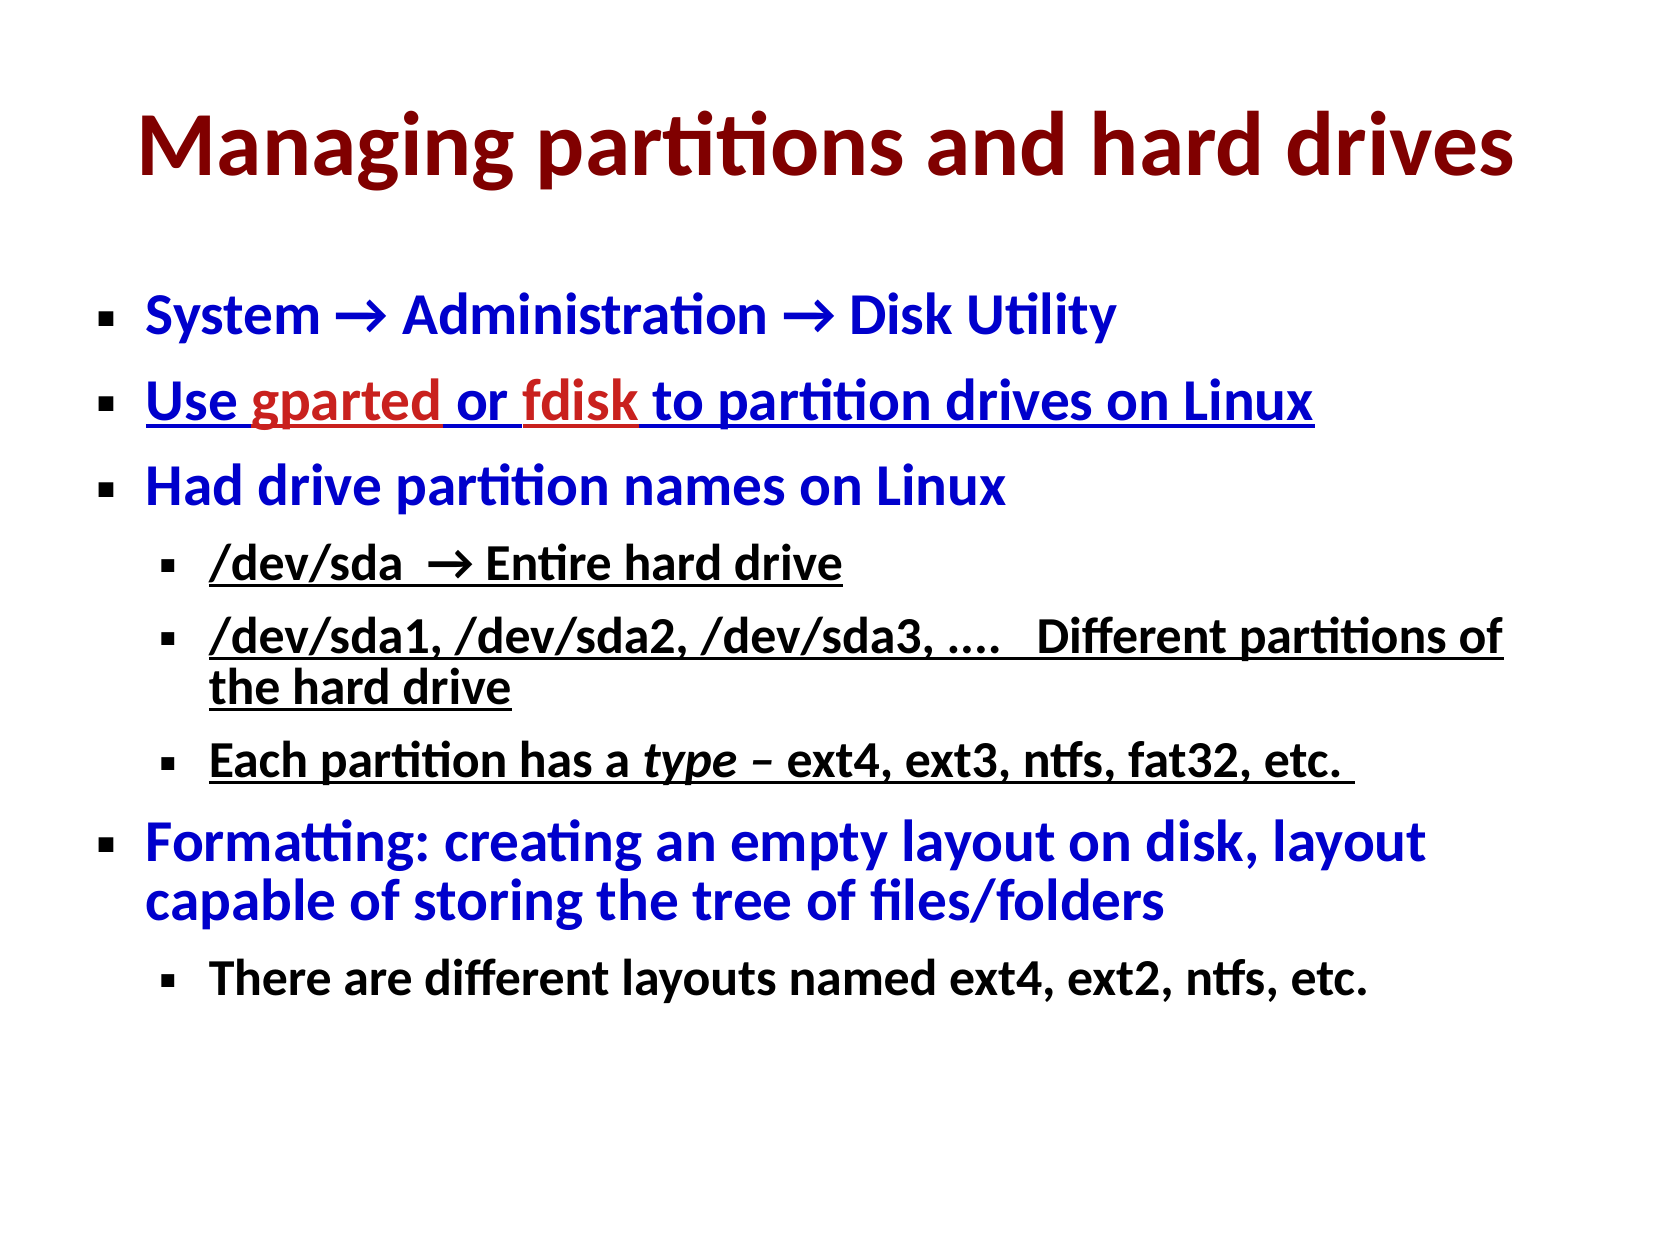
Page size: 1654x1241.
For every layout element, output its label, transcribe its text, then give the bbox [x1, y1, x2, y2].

title Managing partitions and hard drives [82, 45, 1571, 261]
list System → Administration → Disk Utility Use gparted or fdisk to partition drives on Linux Had drive partition names on Linux /dev/sda → Entire hard drive /dev/sda1, /dev/sda2, /dev/sda3, .... Different partitions of the hard drive Each partition has a type – ext4, ext3, ntfs, fat32, etc. Formatting: creating an empty layout on disk, layout capable of storing the tree of files/folders There are different layouts named ext4, ext2, ntfs, etc. [82, 290, 1571, 1010]
